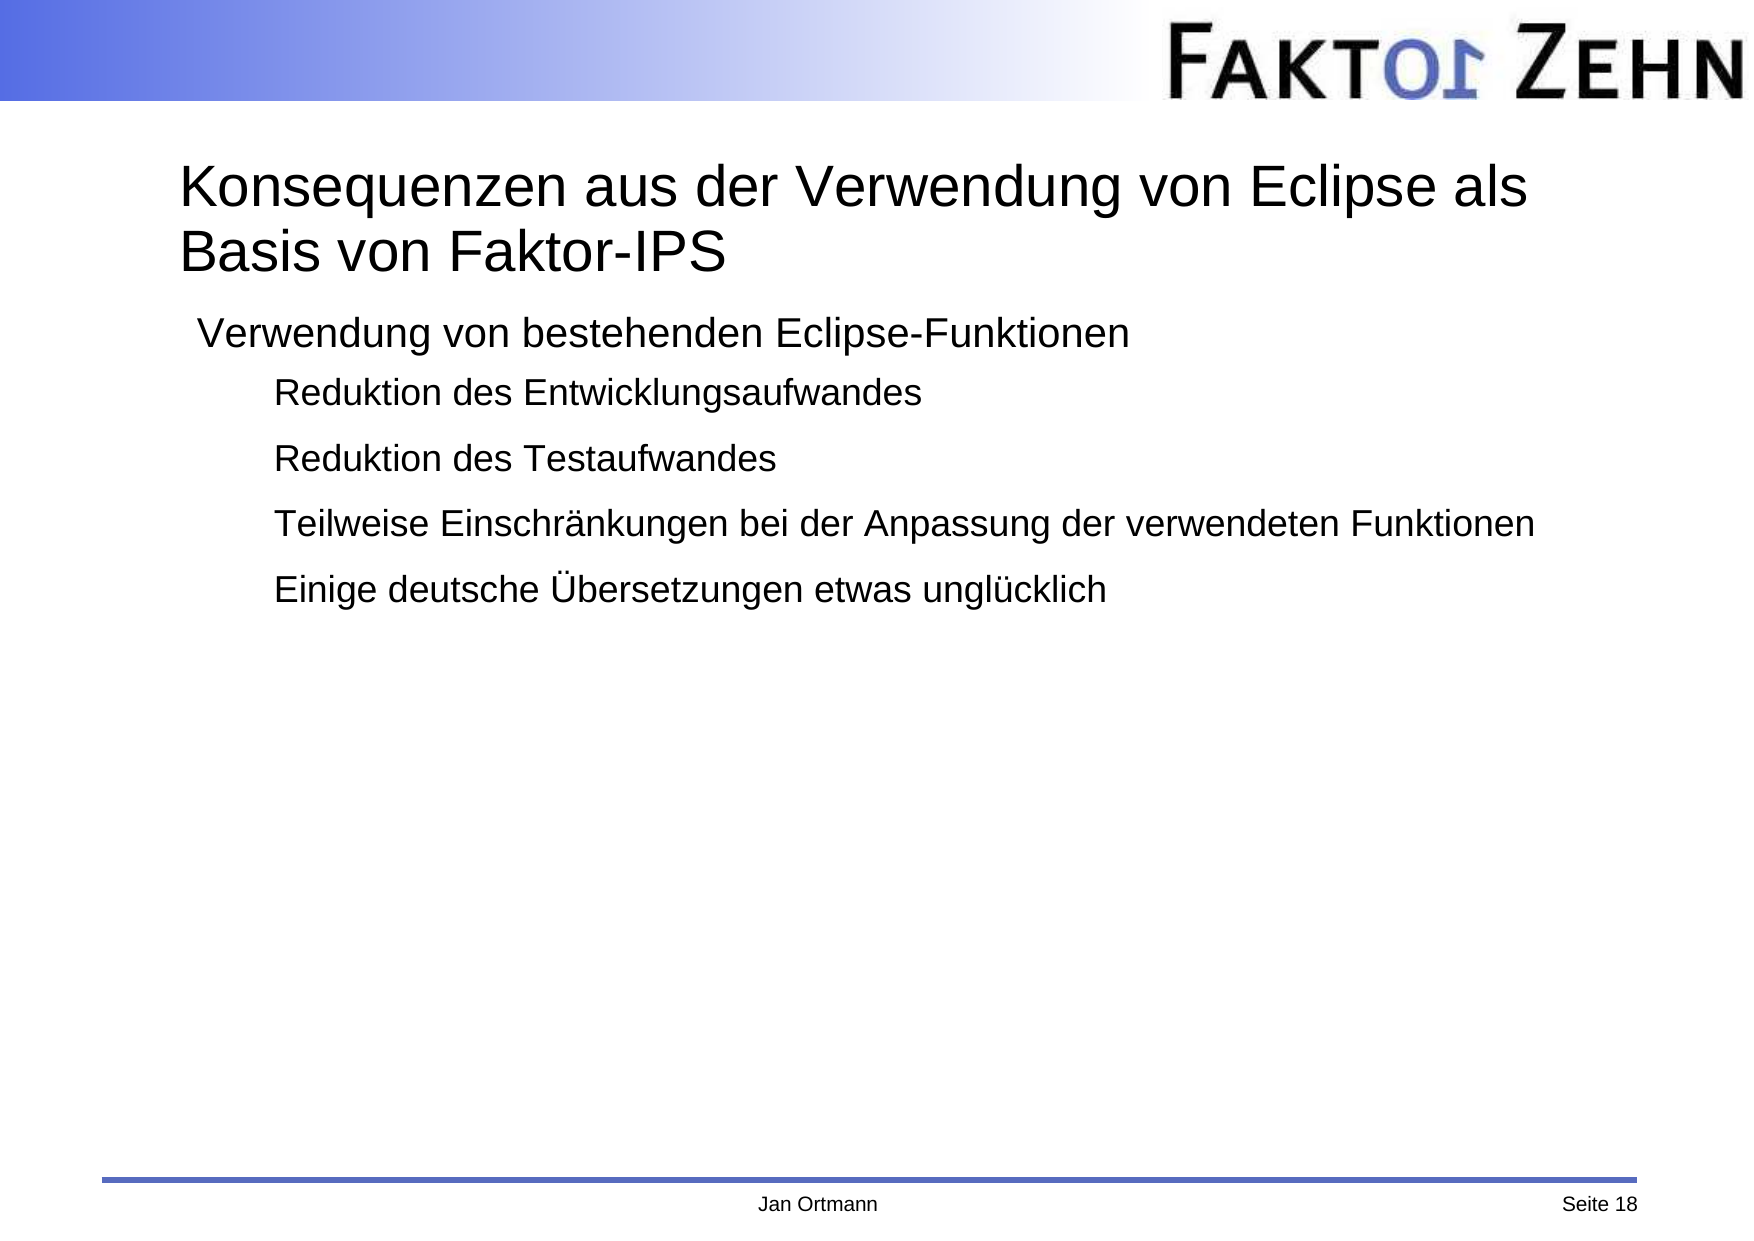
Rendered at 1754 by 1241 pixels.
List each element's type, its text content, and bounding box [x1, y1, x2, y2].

picture [1162, 7, 1752, 100]
list Verwendung von bestehenden Eclipse-Funktionen Reduktion des Entwicklungsaufwandes Reduktion des Testaufwandes Teilweise Einschränkungen bei der Anpassung der verwendeten Funktionen Einige deutsche Übersetzungen etwas unglücklich [179, 310, 1576, 1078]
title Konsequenzen aus der Verwendung von Eclipse als Basis von Faktor-IPS [179, 142, 1576, 296]
